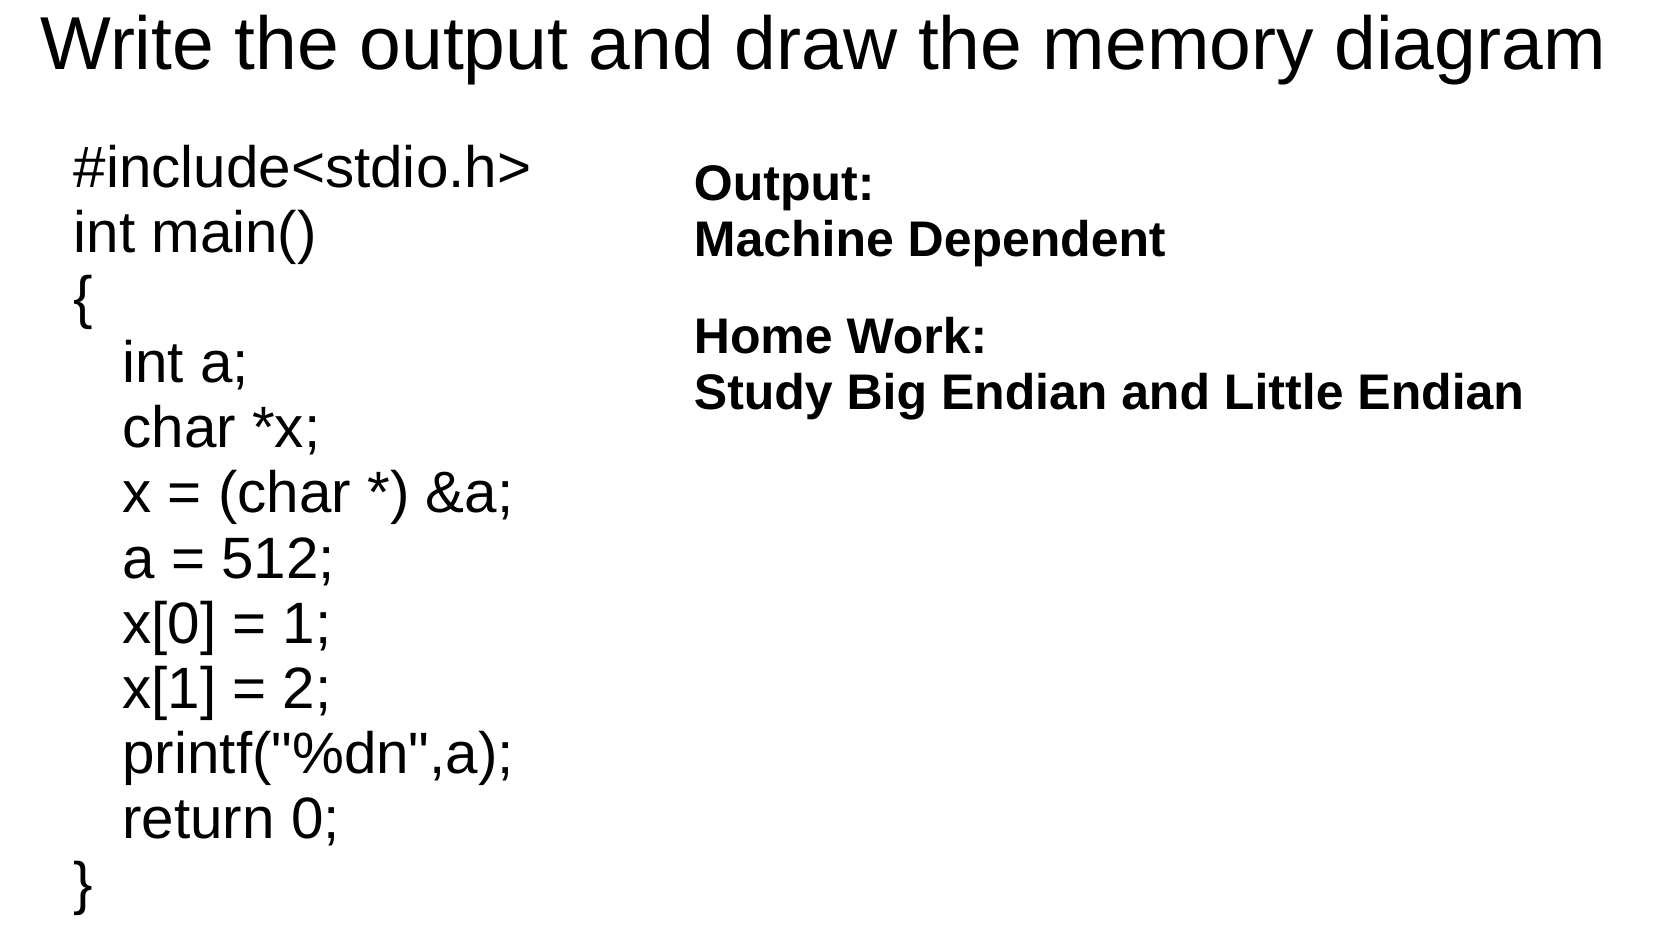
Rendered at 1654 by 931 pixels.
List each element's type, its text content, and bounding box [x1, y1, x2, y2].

text_box #include<stdio.h> int main() { int a; char *x; x = (char *) &a; a = 512; x[0] = 1; x[1] = 2; printf("%dn",a); return 0; } [59, 127, 857, 923]
text_box Output: Machine Dependent Home Work: Study Big Endian and Little Endian [679, 147, 1595, 484]
title Write the output and draw the memory diagram [0, 0, 1654, 128]
